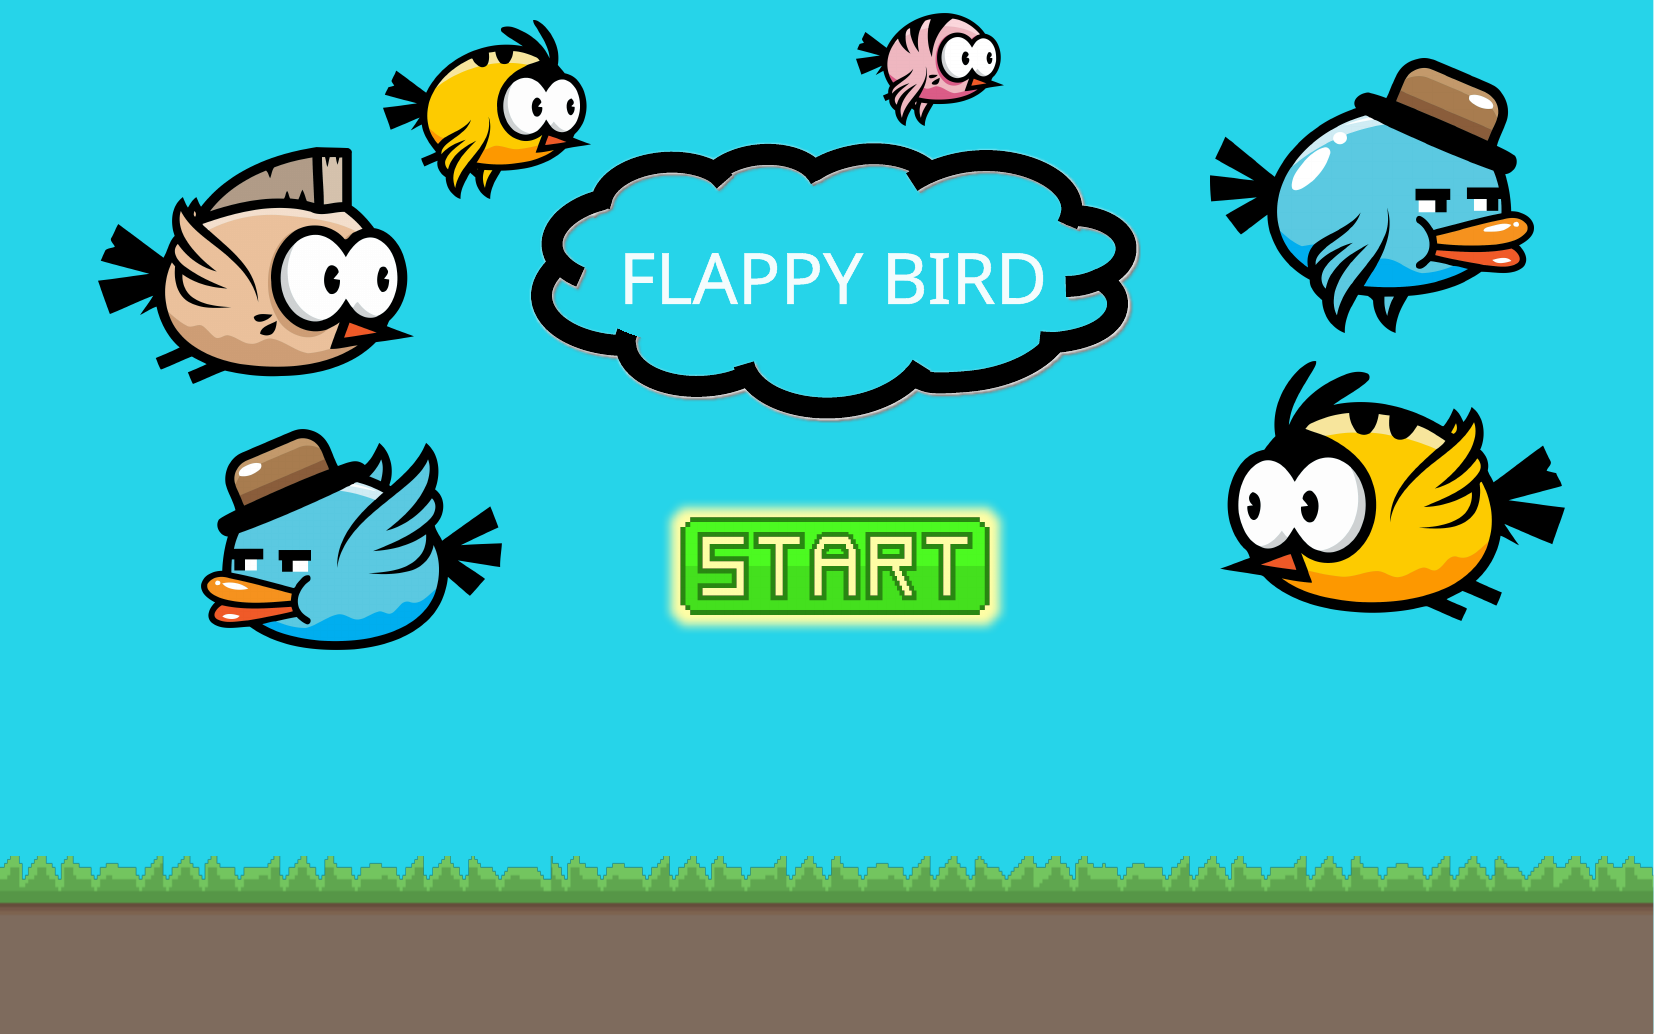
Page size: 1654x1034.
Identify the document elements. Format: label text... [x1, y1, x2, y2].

picture [1220, 361, 1565, 621]
picture [1210, 58, 1534, 333]
picture [856, 13, 1004, 126]
picture [98, 20, 591, 384]
picture [201, 429, 502, 650]
text_box FLAPPY BIRD [581, 220, 1085, 366]
picture [0, 856, 1654, 1034]
picture [661, 500, 1004, 632]
